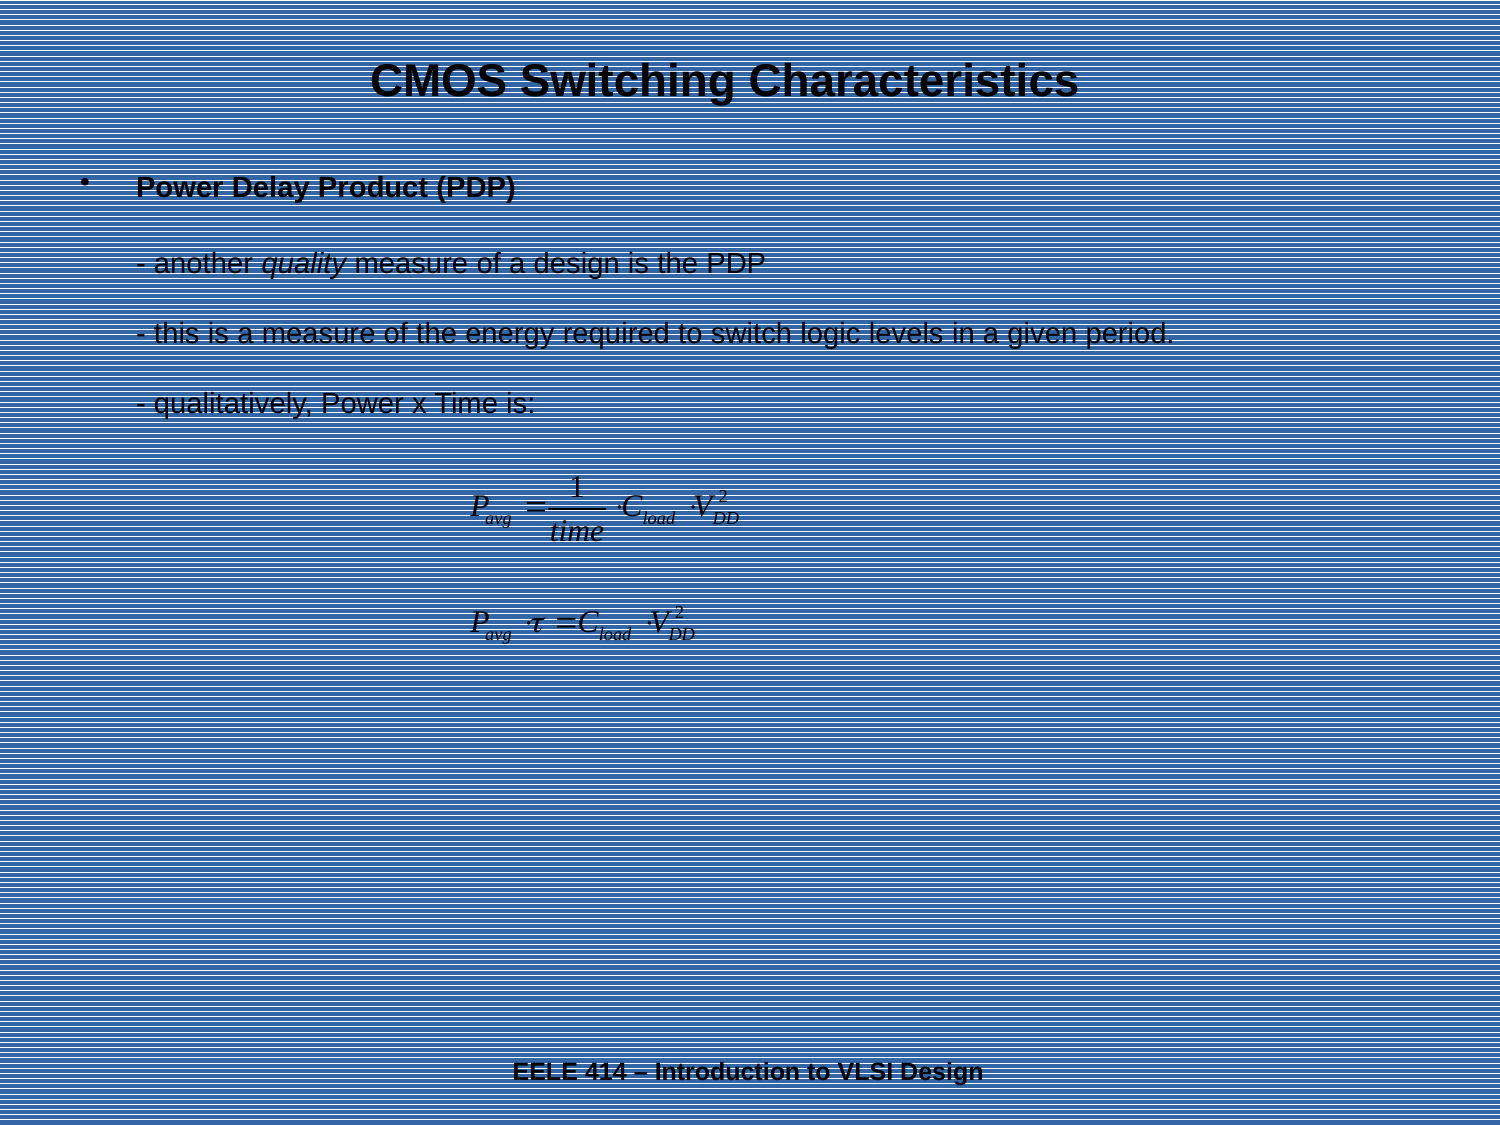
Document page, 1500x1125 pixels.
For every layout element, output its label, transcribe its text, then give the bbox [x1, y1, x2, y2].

chart [466, 467, 749, 656]
title CMOS Switching Characteristics [87, 37, 1363, 120]
list Power Delay Product (PDP) - another quality measure of a design is the PDP - this is a measure of the energy required to switch logic levels in a given period. - qualitatively, Power x Time is: [64, 160, 1471, 988]
picture [464, 466, 746, 653]
